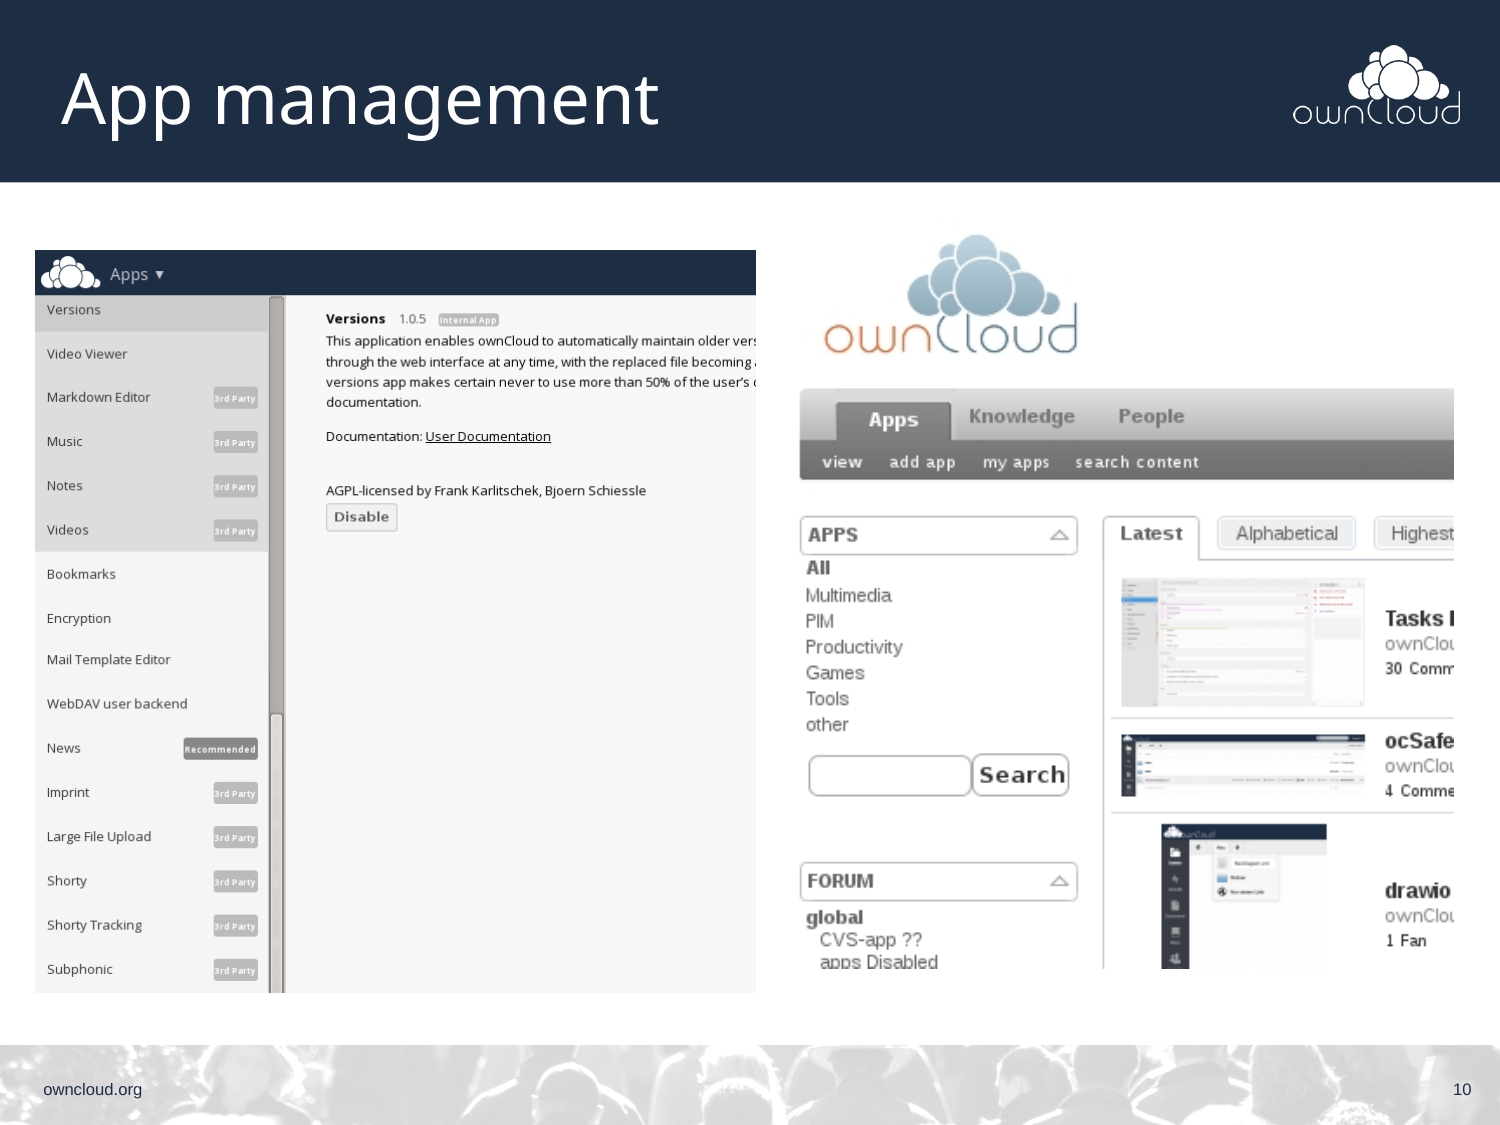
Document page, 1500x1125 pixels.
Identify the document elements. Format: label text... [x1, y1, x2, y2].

picture [1293, 45, 1460, 124]
picture [795, 220, 1454, 969]
picture [0, 1045, 1500, 1125]
picture [35, 250, 756, 993]
title App management [46, 5, 1258, 187]
